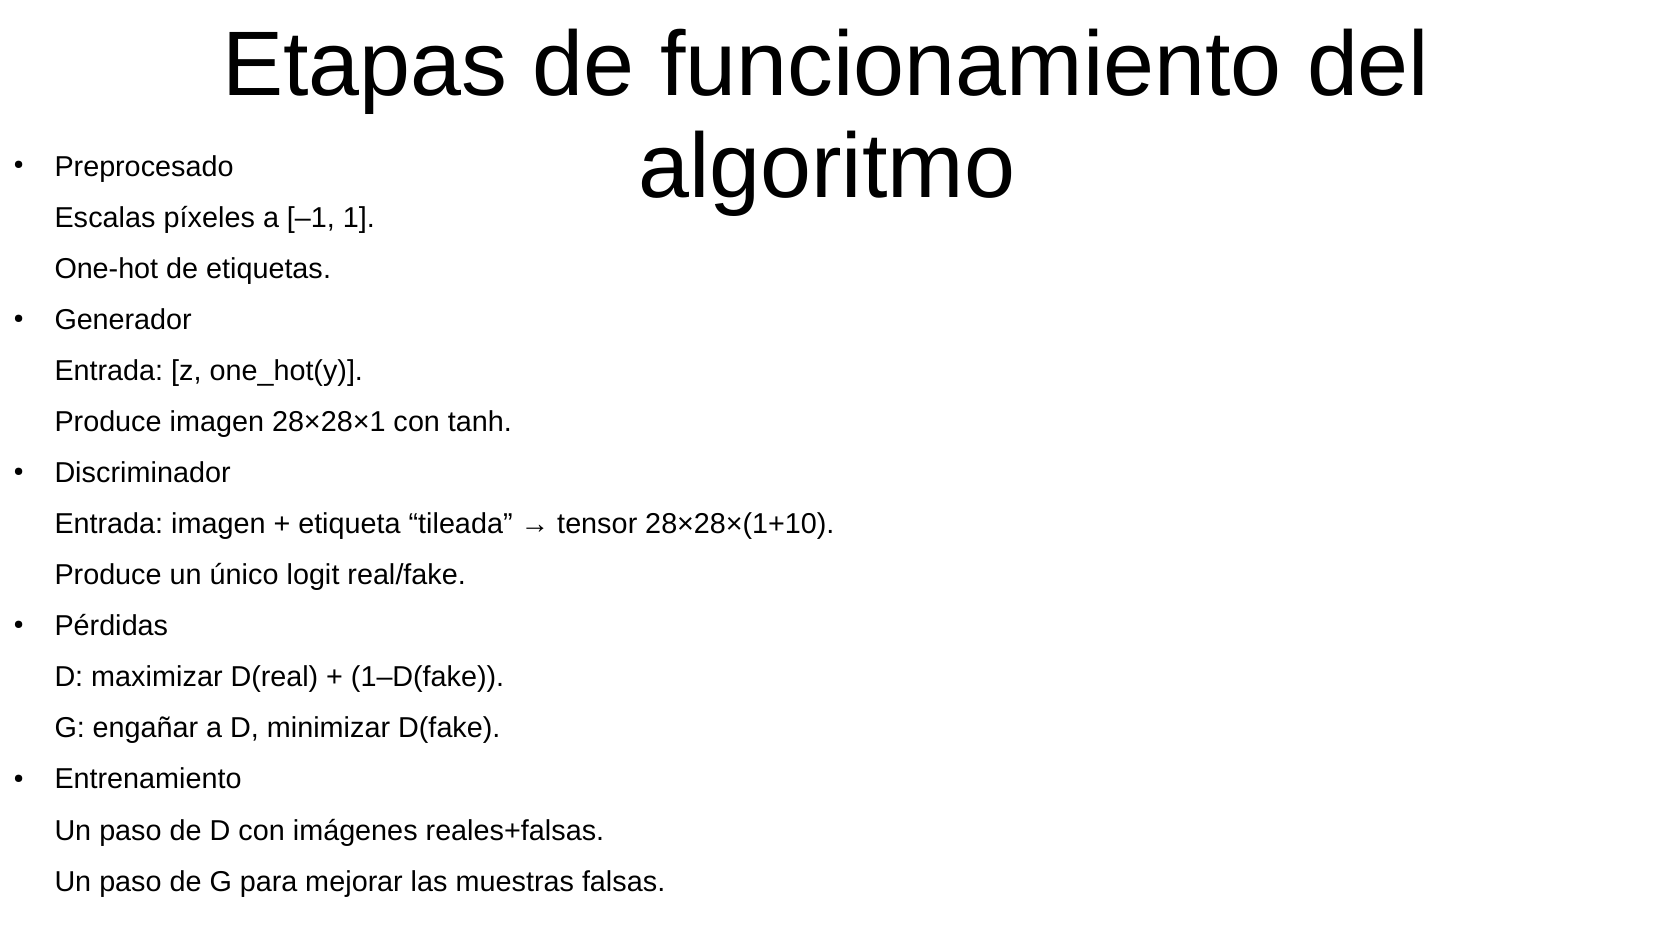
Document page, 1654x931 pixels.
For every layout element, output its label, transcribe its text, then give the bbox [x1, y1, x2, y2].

list Preprocesado Escalas píxeles a [–1, 1]. One-hot de etiquetas. Generador Entrada: [z, one_hot(y)]. Produce imagen 28×28×1 con tanh. Discriminador Entrada: imagen + etiqueta “tileada” → tensor 28×28×(1+10). Produce un único logit real/fake. Pérdidas D: maximizar D(real) + (1–D(fake)). G: engañar a D, minimizar D(fake). Entrenamiento Un paso de D con imágenes reales+falsas. Un paso de G para mejorar las muestras falsas. [0, 150, 1613, 901]
title Etapas de funcionamiento del algoritmo [82, 12, 1571, 150]
